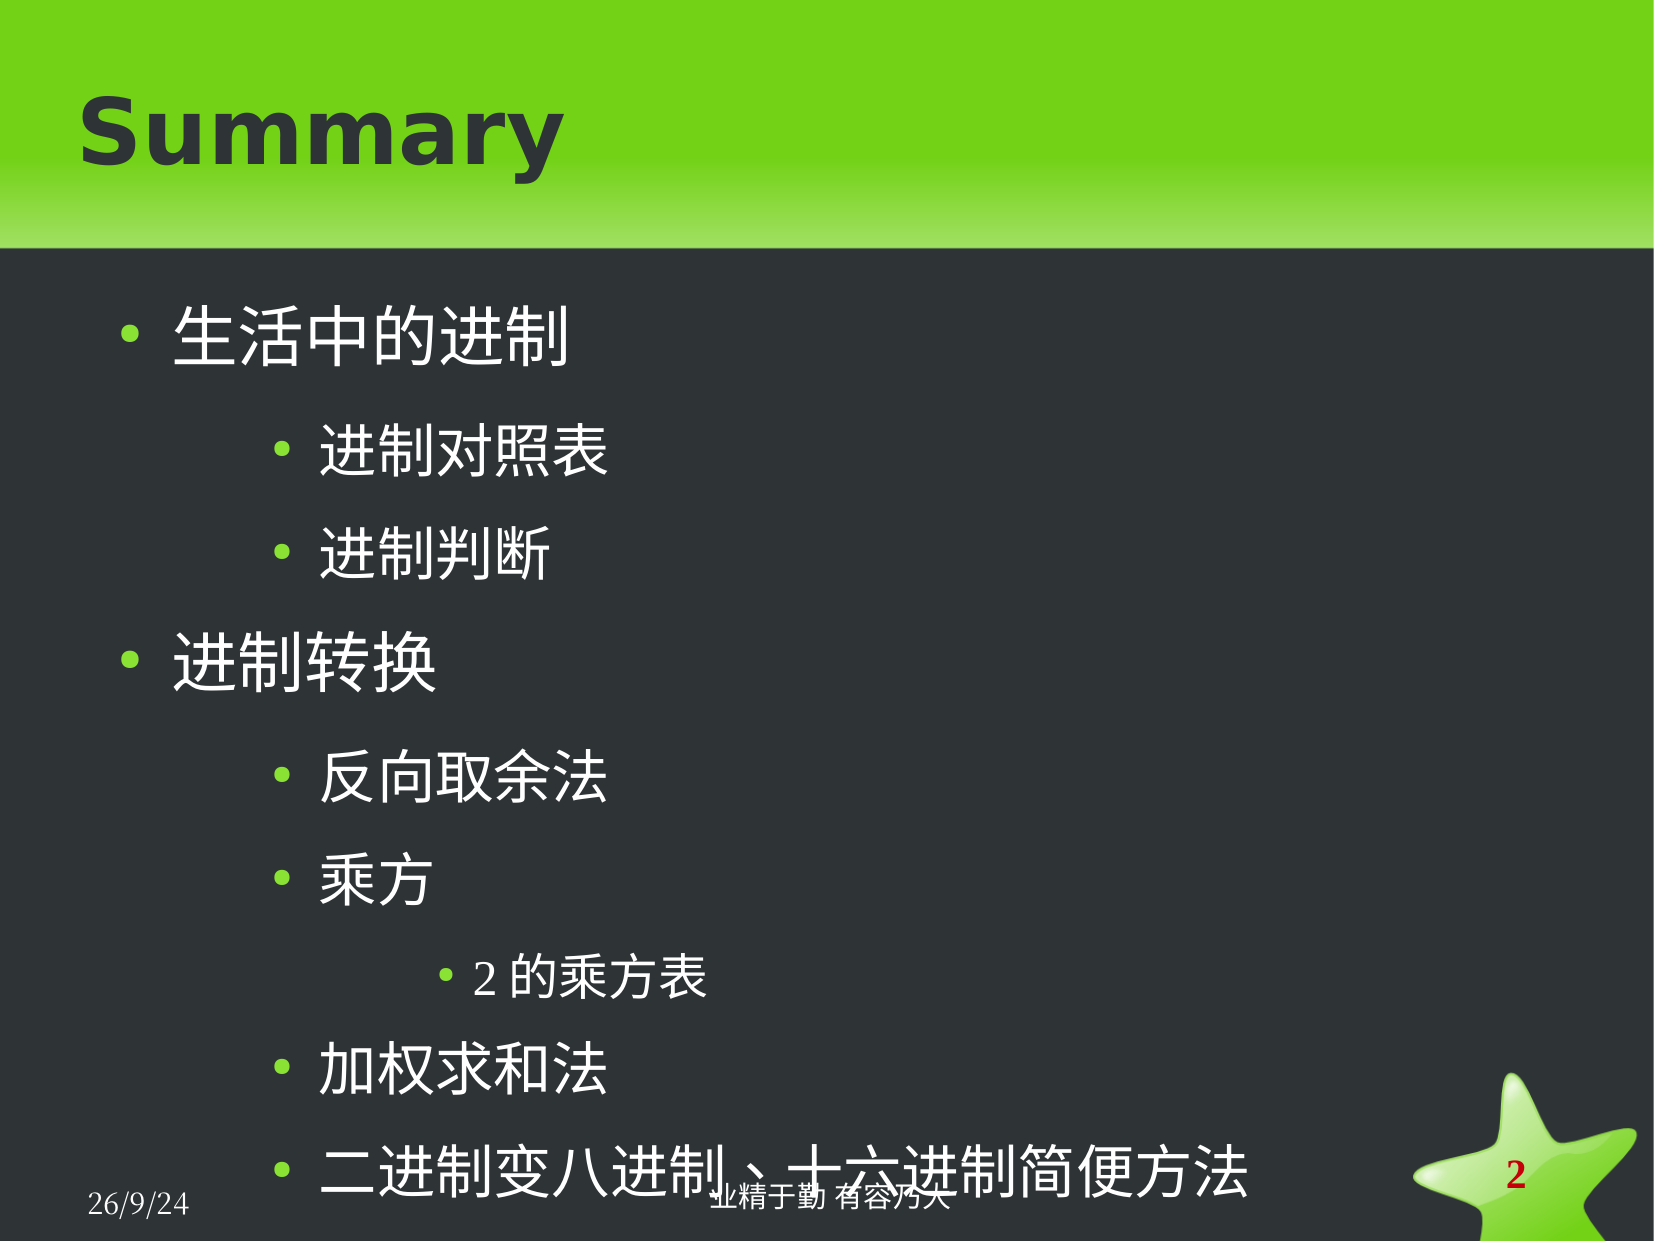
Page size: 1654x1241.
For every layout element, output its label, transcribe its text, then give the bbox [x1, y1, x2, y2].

picture [0, 0, 1654, 1241]
title Summary [76, 29, 1565, 237]
list 生活中的进制 进制对照表 进制判断 进制转换 反向取余法 乘方 2的乘方表 加权求和法 二进制变八进制、十六进制简便方法 [82, 290, 1571, 1109]
